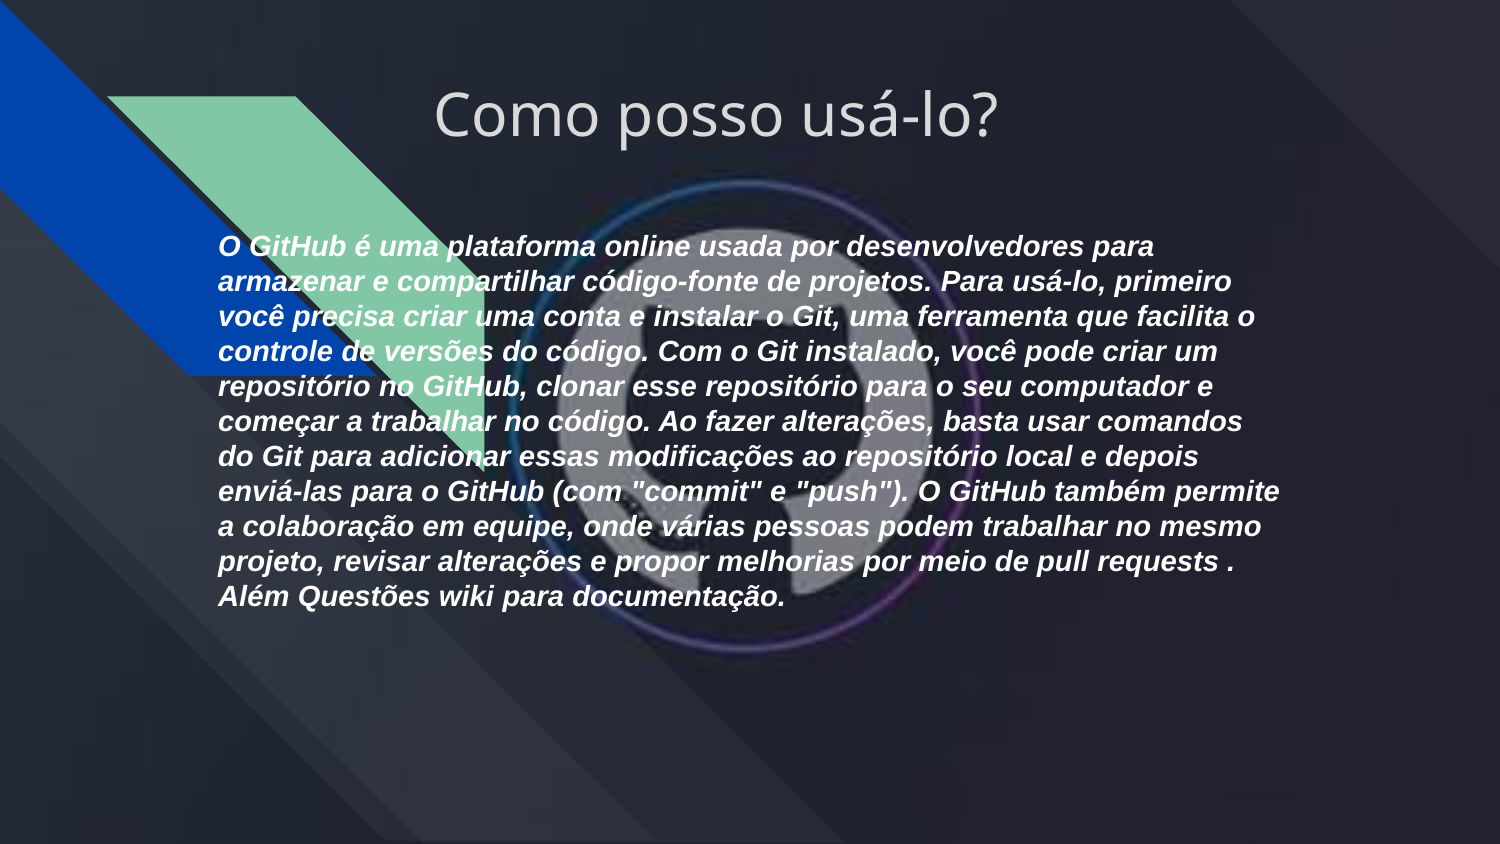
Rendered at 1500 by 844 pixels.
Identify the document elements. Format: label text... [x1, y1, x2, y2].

text_box Como posso usá-lo? [418, 60, 1082, 164]
picture [0, 0, 1500, 844]
text_box O GitHub é uma plataforma online usada por desenvolvedores para armazenar e compartilhar código-fonte de projetos. Para usá-lo, primeiro você precisa criar uma conta e instalar o Git, uma ferramenta que facilita o controle de versões do código. Com o Git instalado, você pode criar um repositório no GitHub, clonar esse repositório para o seu computador e começar a trabalhar no código. Ao fazer alterações, basta usar comandos do Git para adicionar essas modificações ao repositório local e depois enviá-las para o GitHub (com "commit" e "push"). O GitHub também permite a colaboração em equipe, onde várias pessoas podem trabalhar no mesmo projeto, revisar alterações e propor melhorias por meio de pull requests . Além Questões wiki para documentação. [203, 212, 1297, 627]
